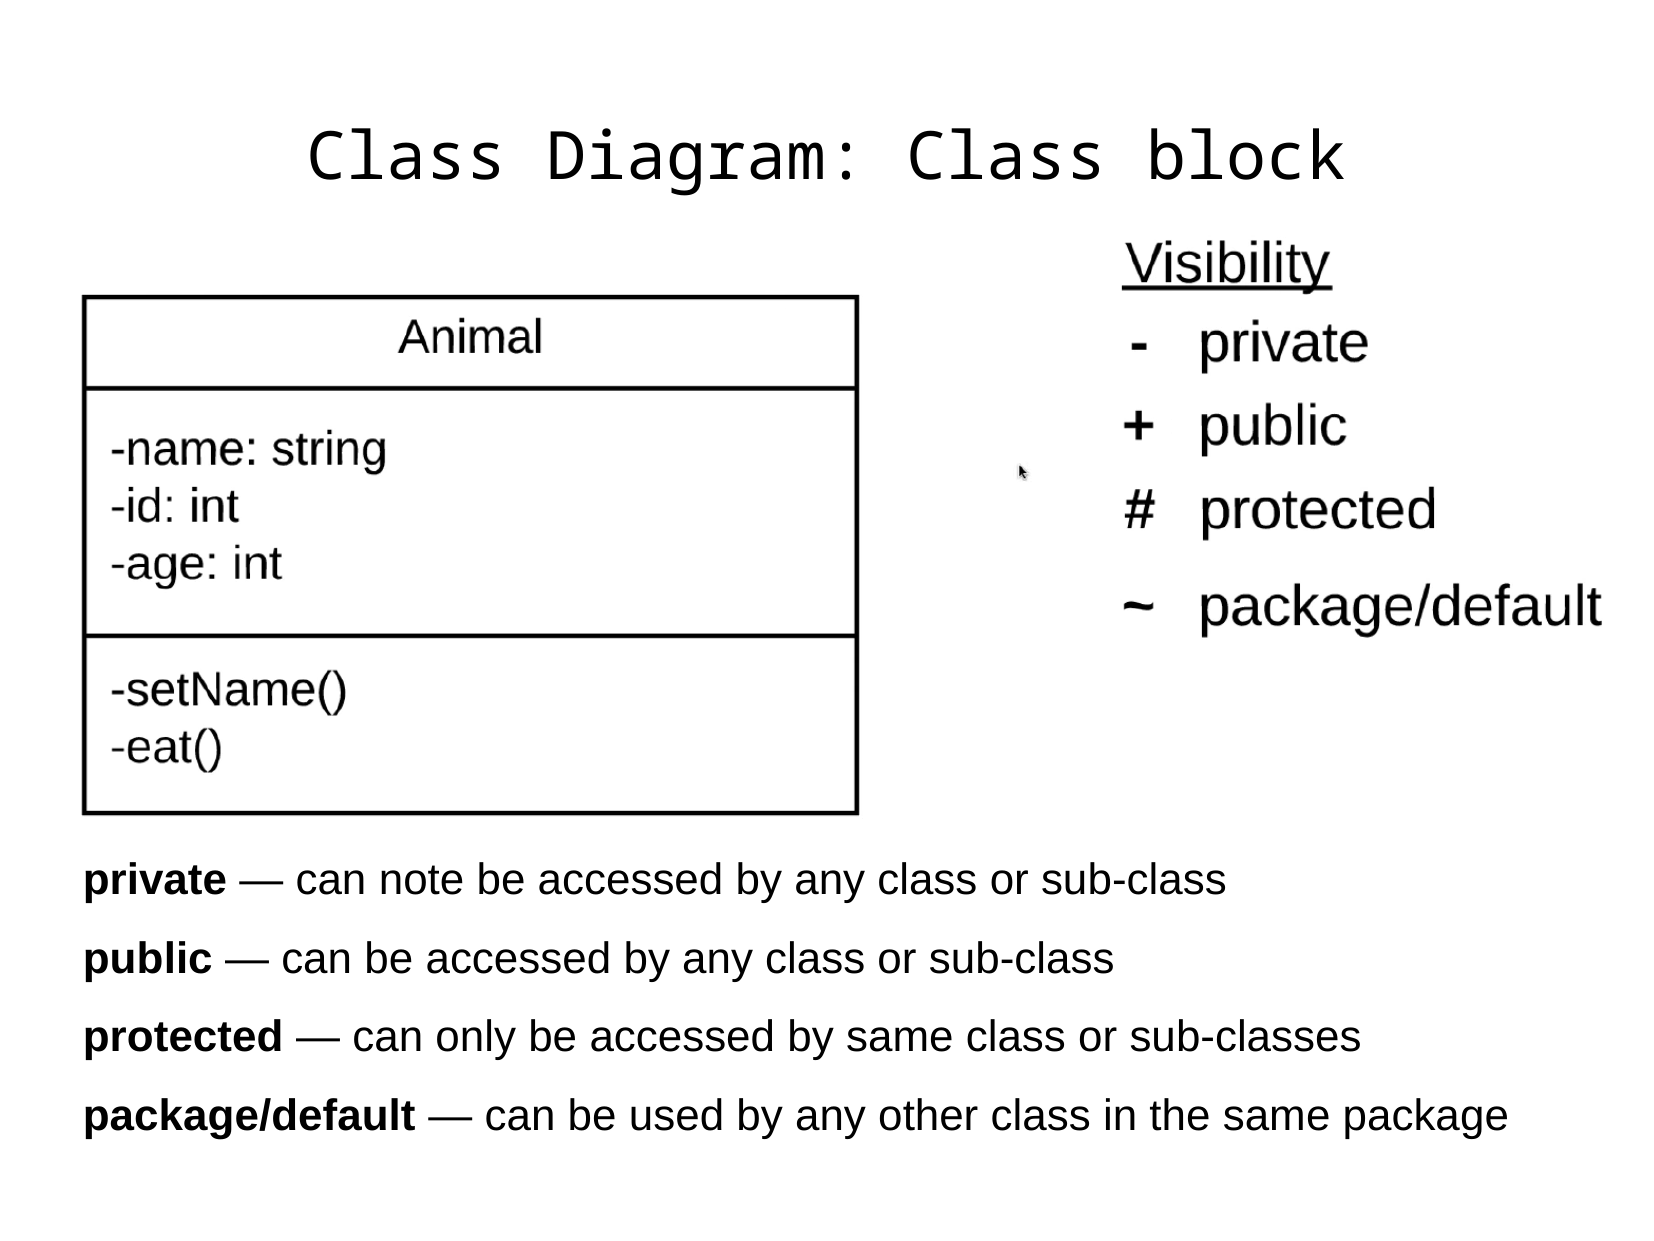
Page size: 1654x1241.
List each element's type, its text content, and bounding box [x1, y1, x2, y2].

list private — can note be accessed by any class or sub-class public — can be accessed by any class or sub-class protected — can only be accessed by same class or sub-classes package/default — can be used by any other class in the same package [82, 850, 1571, 1146]
picture [59, 224, 1618, 851]
title Class Diagram: Class block [35, 49, 1619, 257]
